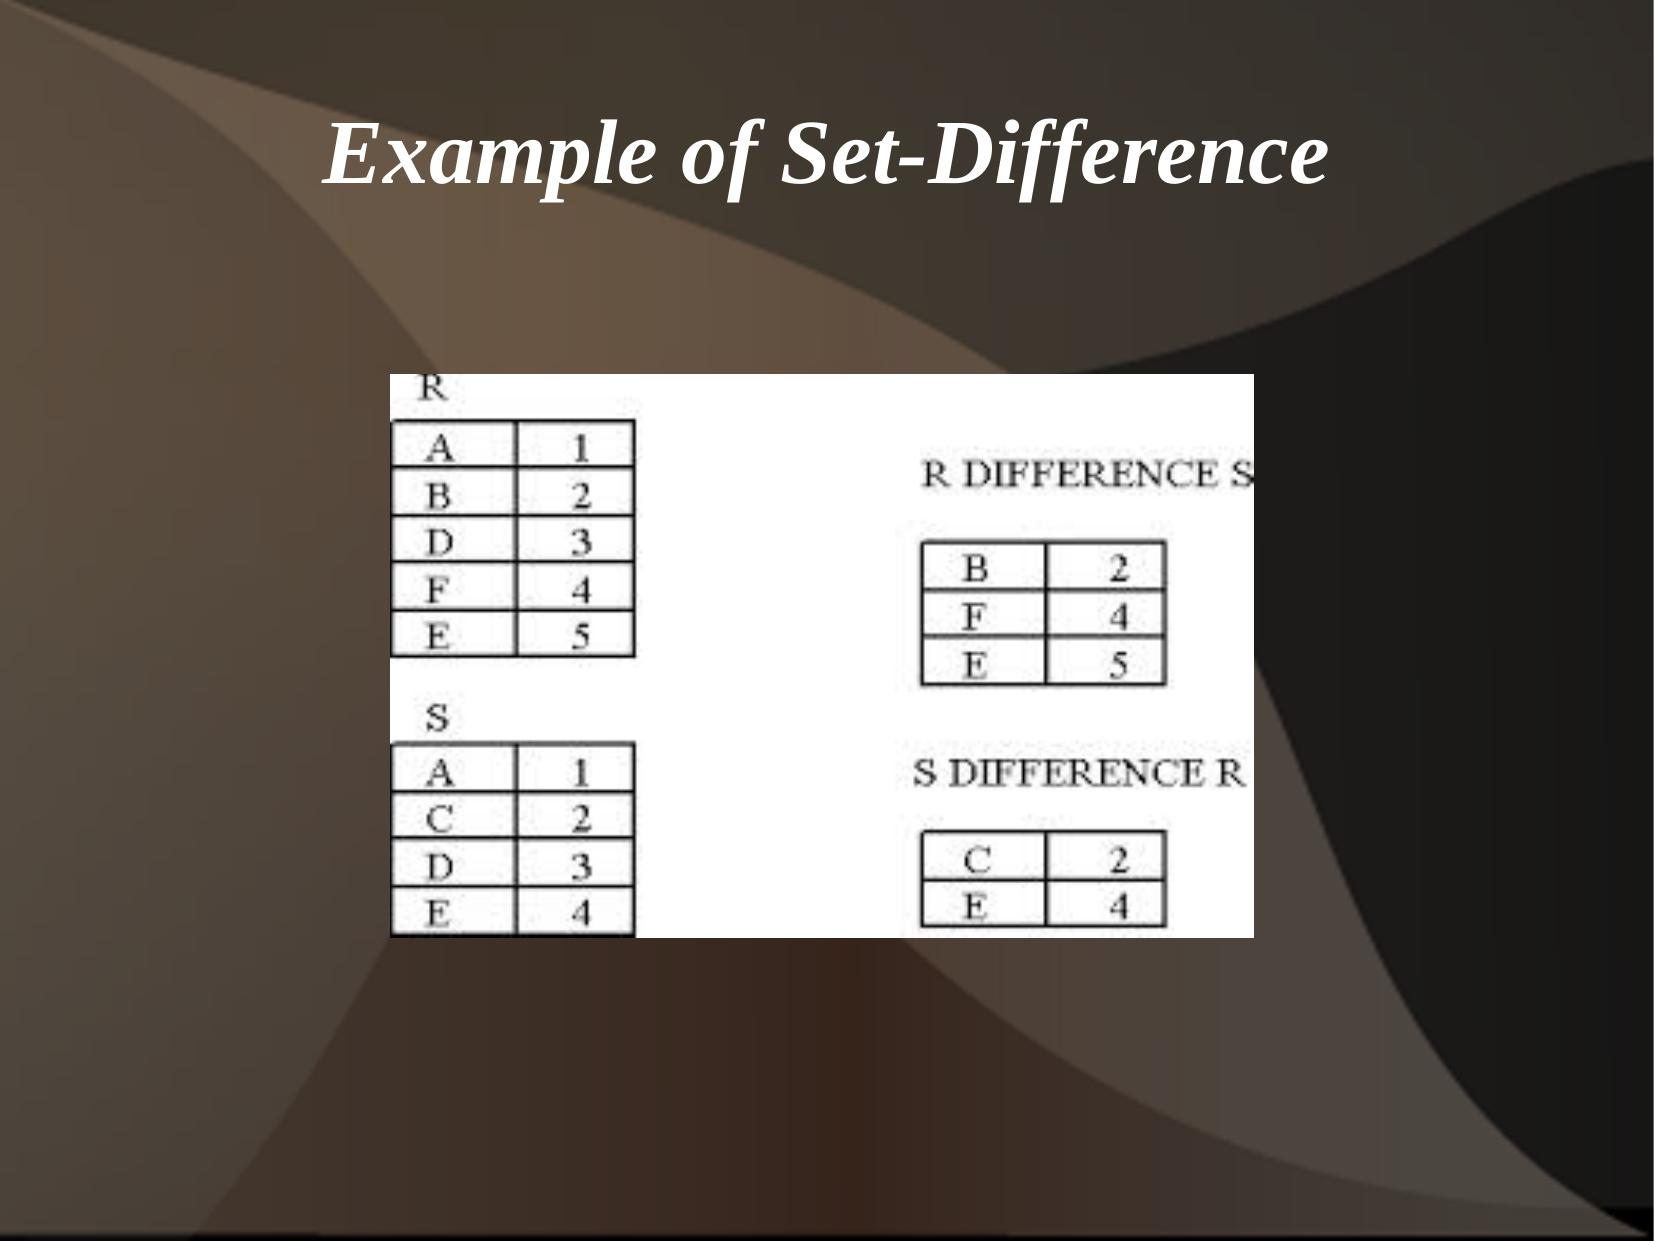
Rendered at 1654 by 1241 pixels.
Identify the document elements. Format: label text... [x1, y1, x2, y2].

picture [0, 0, 1654, 1241]
title Example of Set-Difference [82, 56, 1571, 250]
